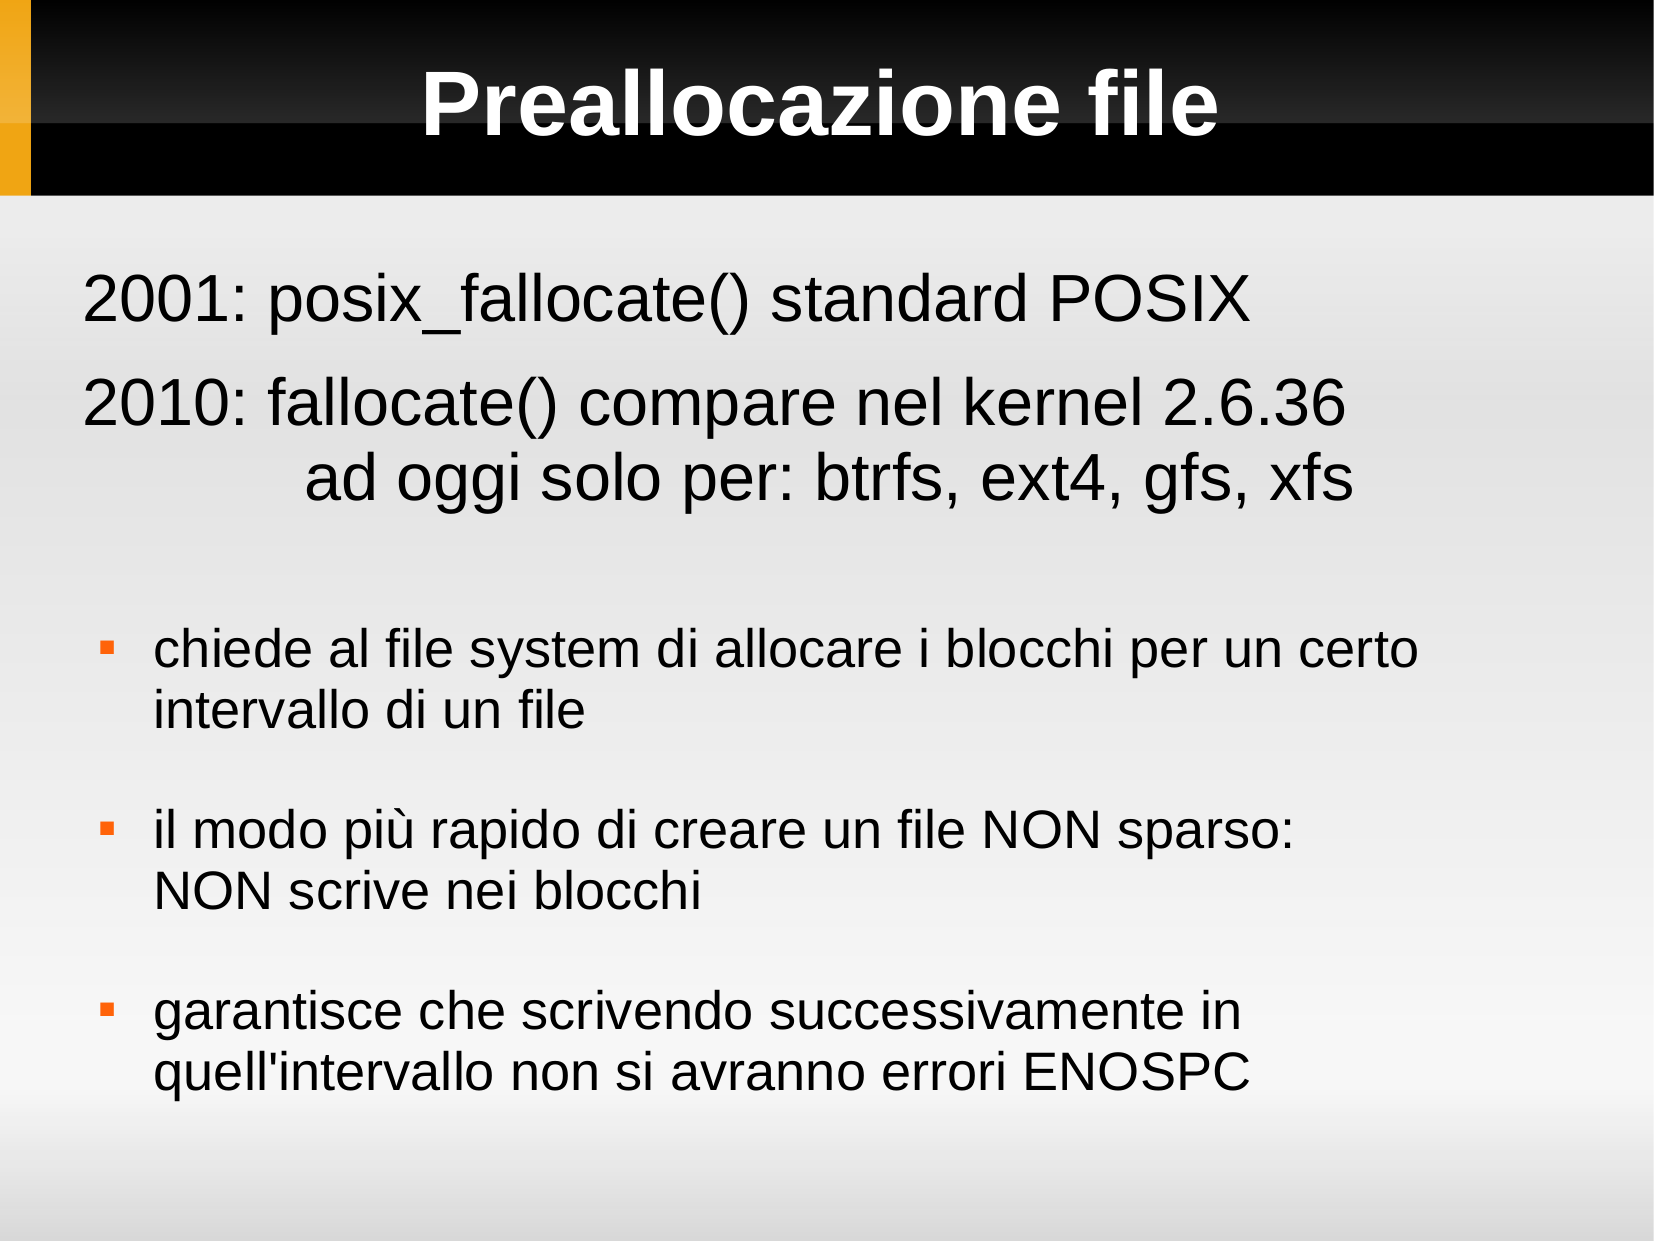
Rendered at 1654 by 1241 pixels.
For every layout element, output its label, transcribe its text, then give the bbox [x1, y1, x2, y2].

title Preallocazione file [76, 0, 1565, 208]
list 2001: posix_fallocate() standard POSIX 2010: fallocate() compare nel kernel 2.6.36 ad oggi solo per: btrfs, ext4, gfs, xfs chiede al file system di allocare i blocchi per un certo intervallo di un file il modo più rapido di creare un file NON sparso: NON scrive nei blocchi garantisce che scrivendo successivamente in quell'intervallo non si avranno errori ENOSPC [82, 260, 1571, 1163]
picture [0, 0, 1654, 1241]
